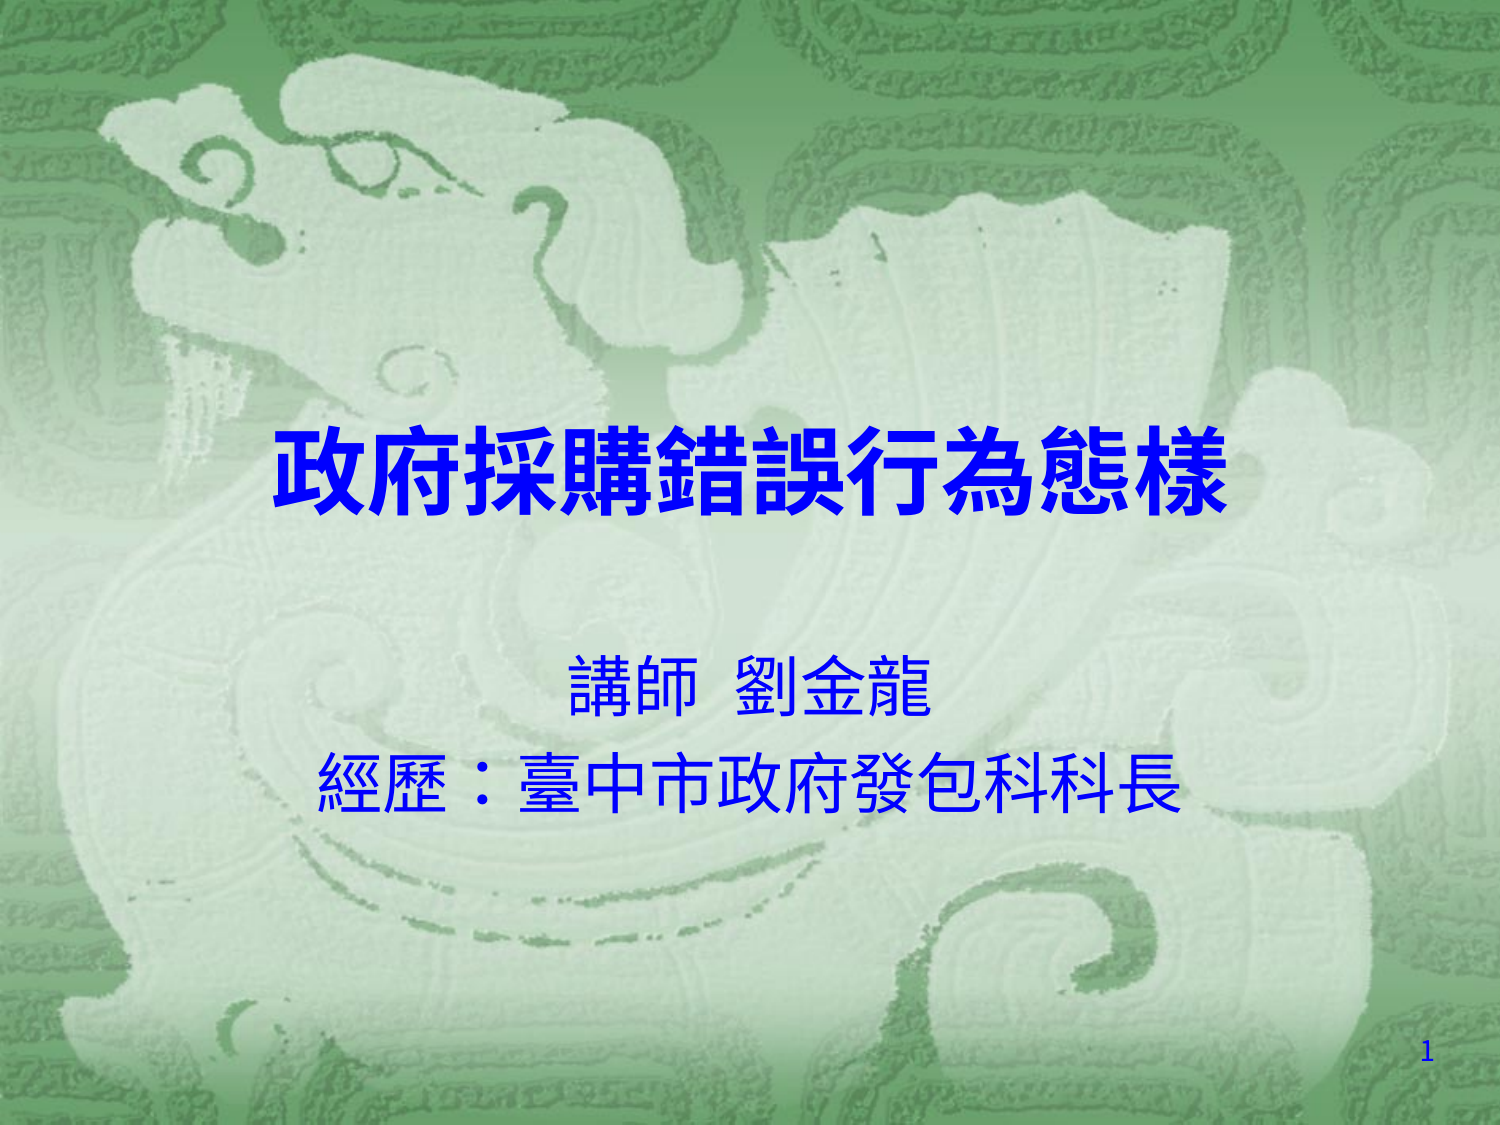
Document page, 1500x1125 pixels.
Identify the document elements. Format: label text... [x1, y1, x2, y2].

text_box <編號> [1074, 1024, 1451, 1103]
subtitle 講師 劉金龍 經歷：臺中市政府發包科科長 [225, 637, 1276, 925]
title 政府採購錯誤行為態樣 [112, 374, 1388, 563]
picture [0, 0, 1500, 1125]
